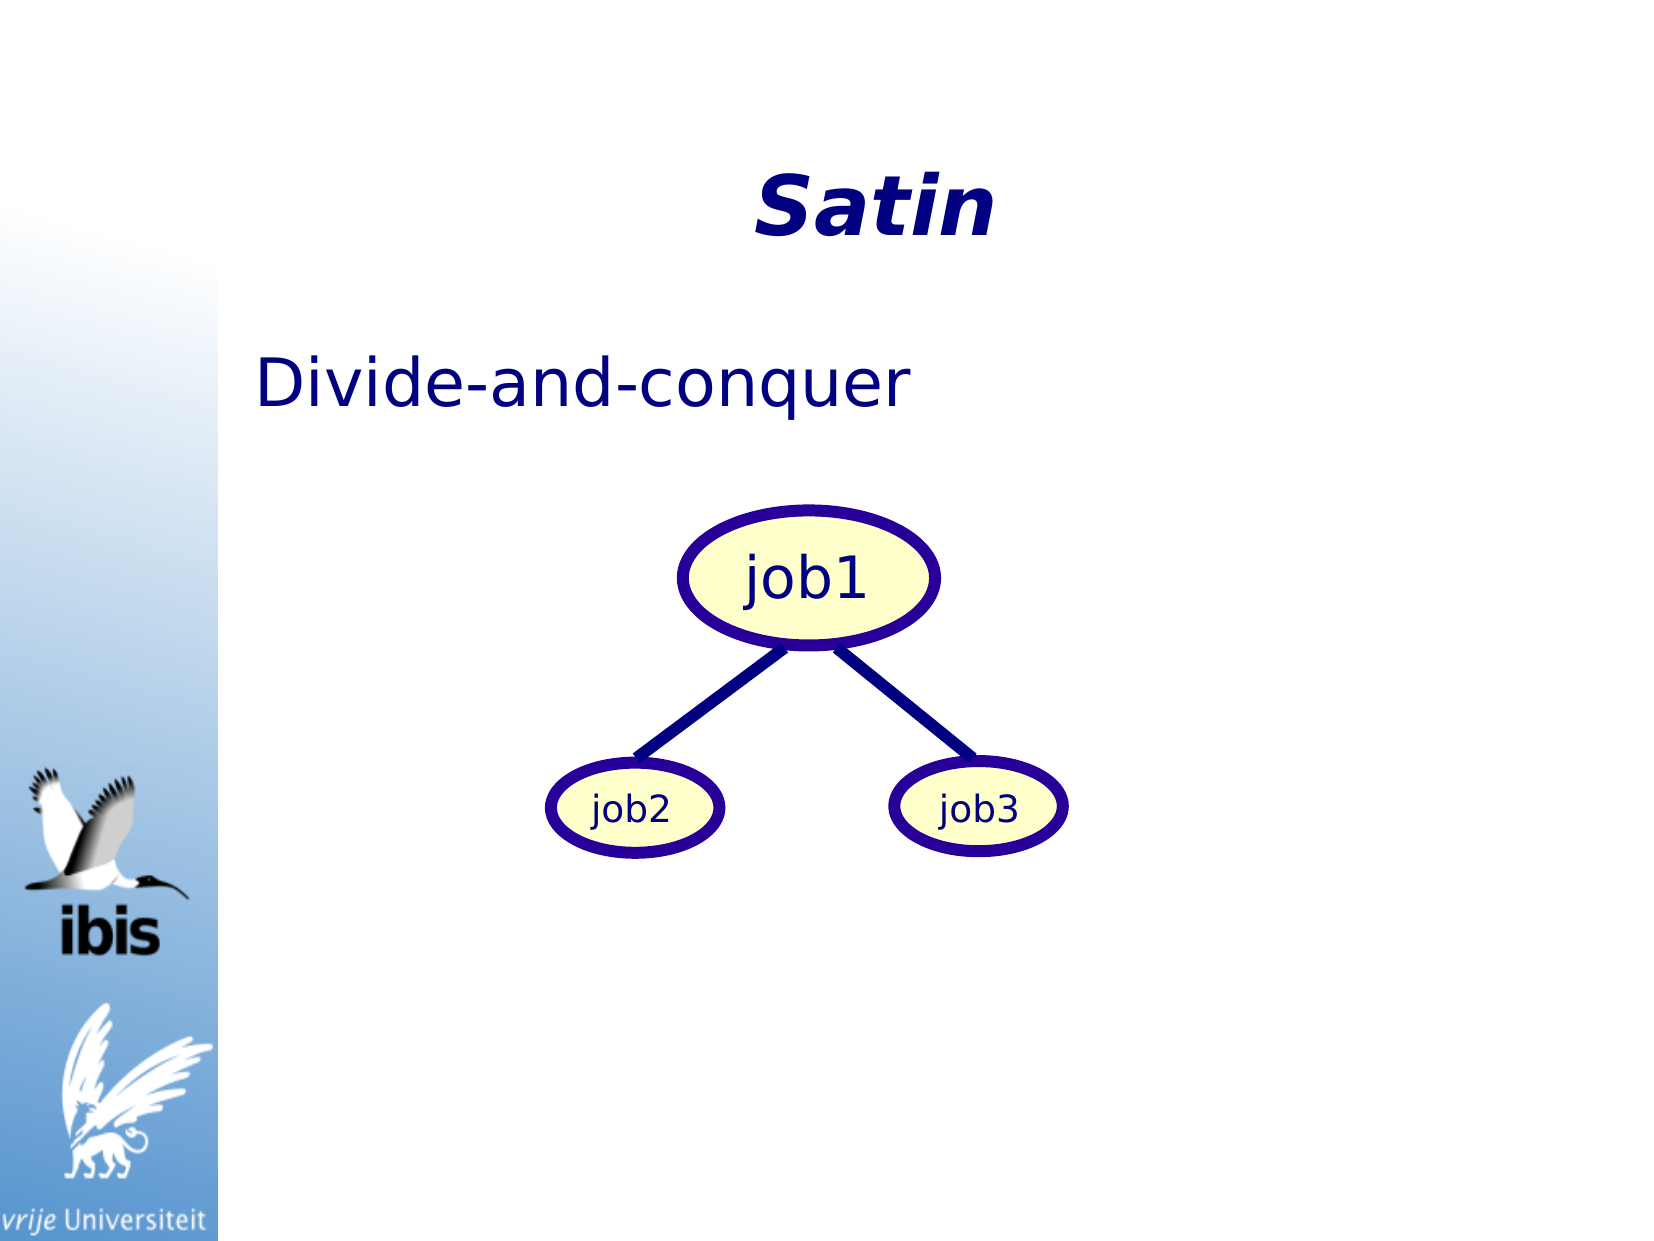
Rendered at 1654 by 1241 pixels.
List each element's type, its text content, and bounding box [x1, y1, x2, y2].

picture [0, 0, 218, 1241]
text_box [550, 762, 720, 853]
text_box [682, 510, 936, 646]
title Satin [219, 102, 1534, 311]
text_box job3 [938, 788, 1046, 834]
text_box [894, 761, 1063, 852]
text_box job1 [744, 544, 871, 613]
list Divide-and-conquer [236, 344, 1534, 1196]
text_box job2 [591, 788, 699, 834]
